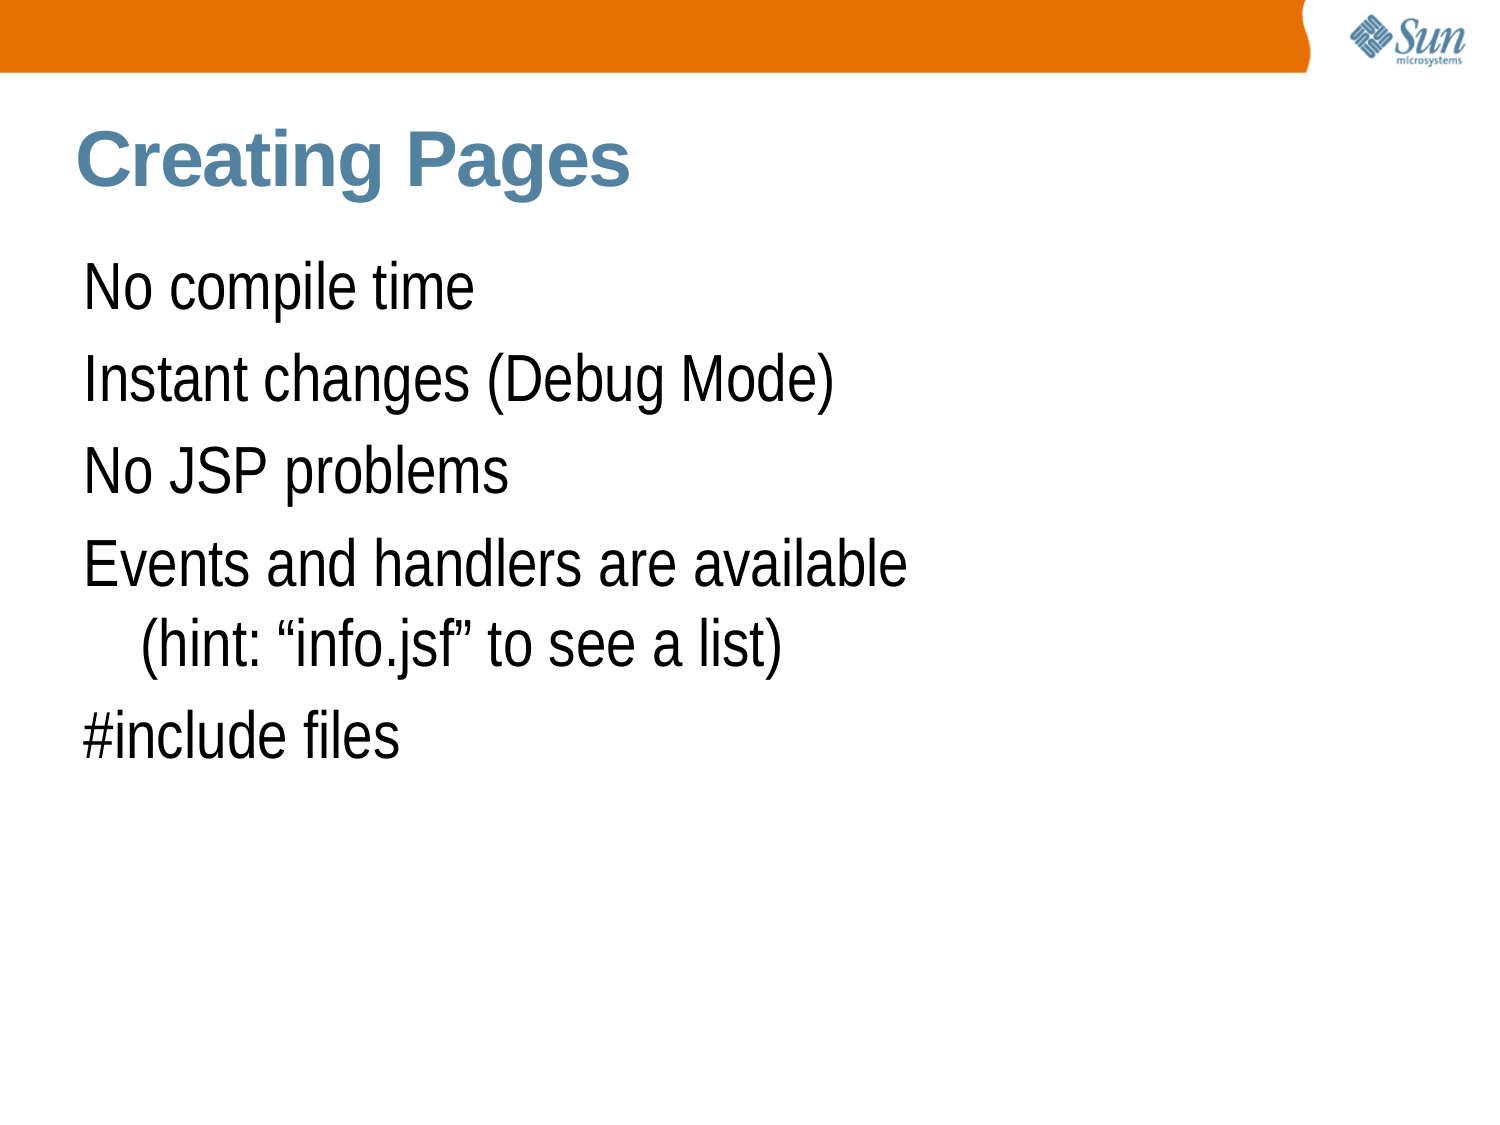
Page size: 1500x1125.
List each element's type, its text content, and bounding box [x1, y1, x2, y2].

title Creating Pages [75, 122, 1437, 227]
list No compile time Instant changes (Debug Mode) No JSP problems Events and handlers are available (hint: “info.jsf” to see a list) #include files [64, 257, 1402, 1017]
picture [0, 0, 1500, 75]
